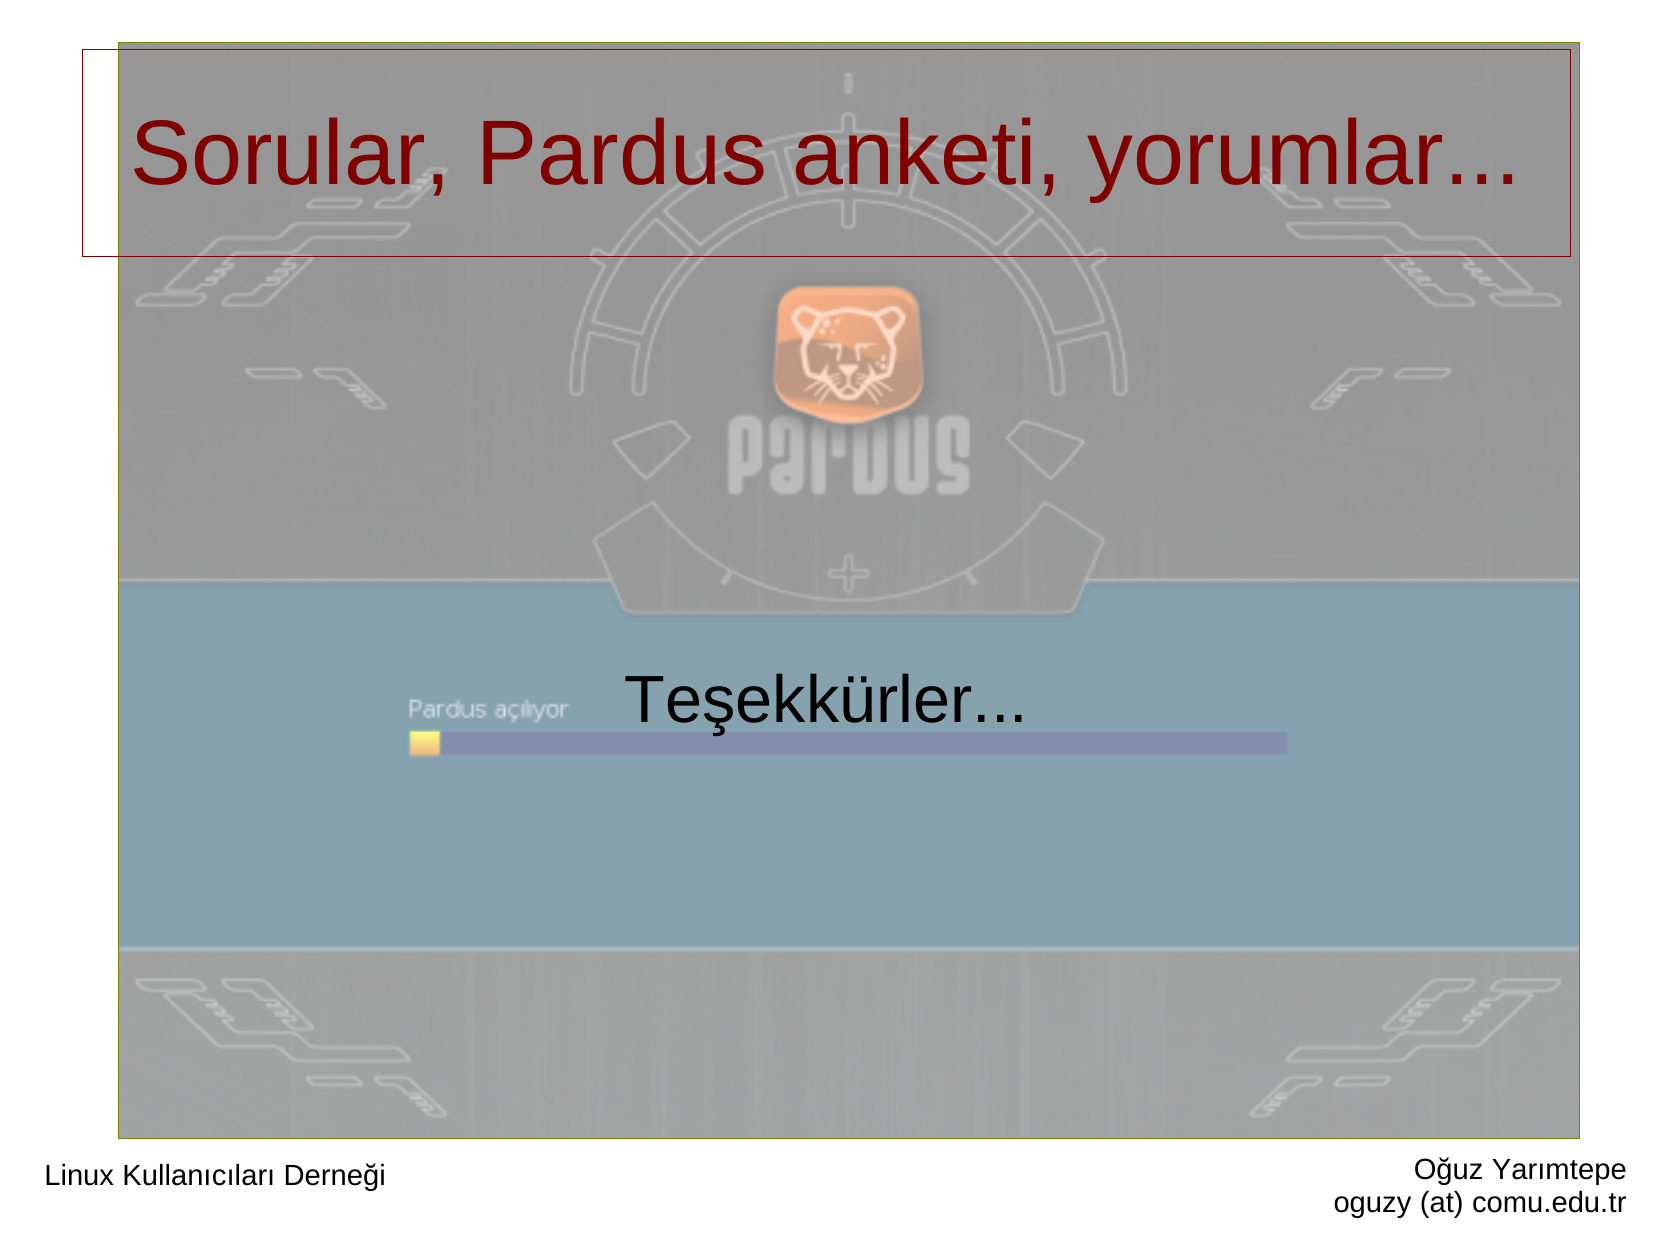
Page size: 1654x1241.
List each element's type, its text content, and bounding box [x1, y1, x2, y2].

picture [119, 43, 1579, 1138]
subtitle Teşekkürler... [82, 290, 1571, 1109]
title Sorular, Pardus anketi, yorumlar... [82, 49, 1571, 257]
